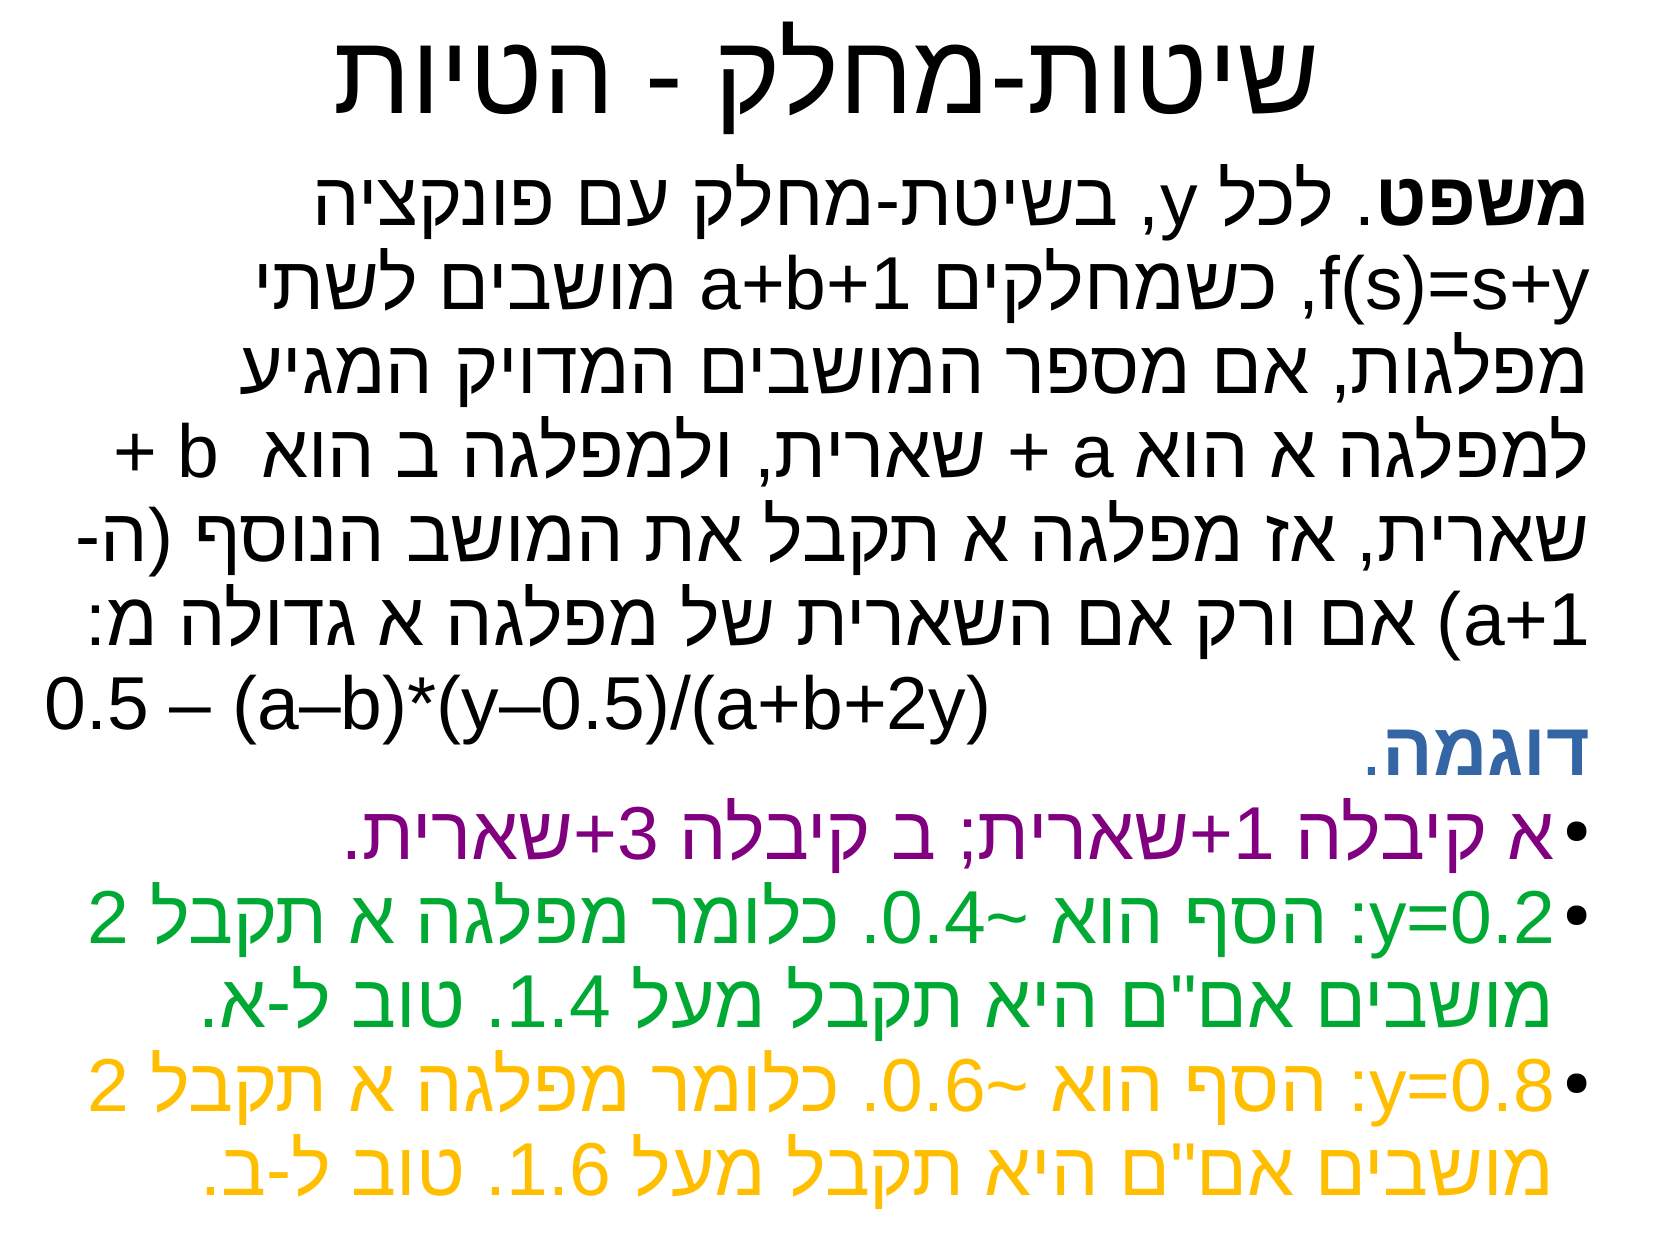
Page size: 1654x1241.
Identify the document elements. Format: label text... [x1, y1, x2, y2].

title שיטות-מחלק - הטיות [0, 0, 1654, 151]
text_box משפט. לכל y, בשיטת-מחלק עם פונקציה f(s)=s+y, כשמחלקים a+b+1 מושבים לשתי מפלגות, אם מספר המושבים המדויק המגיע למפלגה א הוא a + שארית, ולמפלגה ב הוא b + שארית, אז מפלגה א תקבל את המושב הנוסף (ה- a+1) אם ורק אם השארית של מפלגה א גדולה מ: 0.5 – (a–b)*(y–0.5)/(a+b+2y) [30, 150, 1606, 700]
text_box דוגמה. א קיבלה 1+שארית; ב קיבלה 3+שארית. y=0.2: הסף הוא ~0.4. כלומר מפלגה א תקבל 2 מושבים אם"ם היא תקבל מעל 1.4. טוב ל-א. y=0.8: הסף הוא ~0.6. כלומר מפלגה א תקבל 2 מושבים אם"ם היא תקבל מעל 1.6. טוב ל-ב. [30, 700, 1606, 1241]
